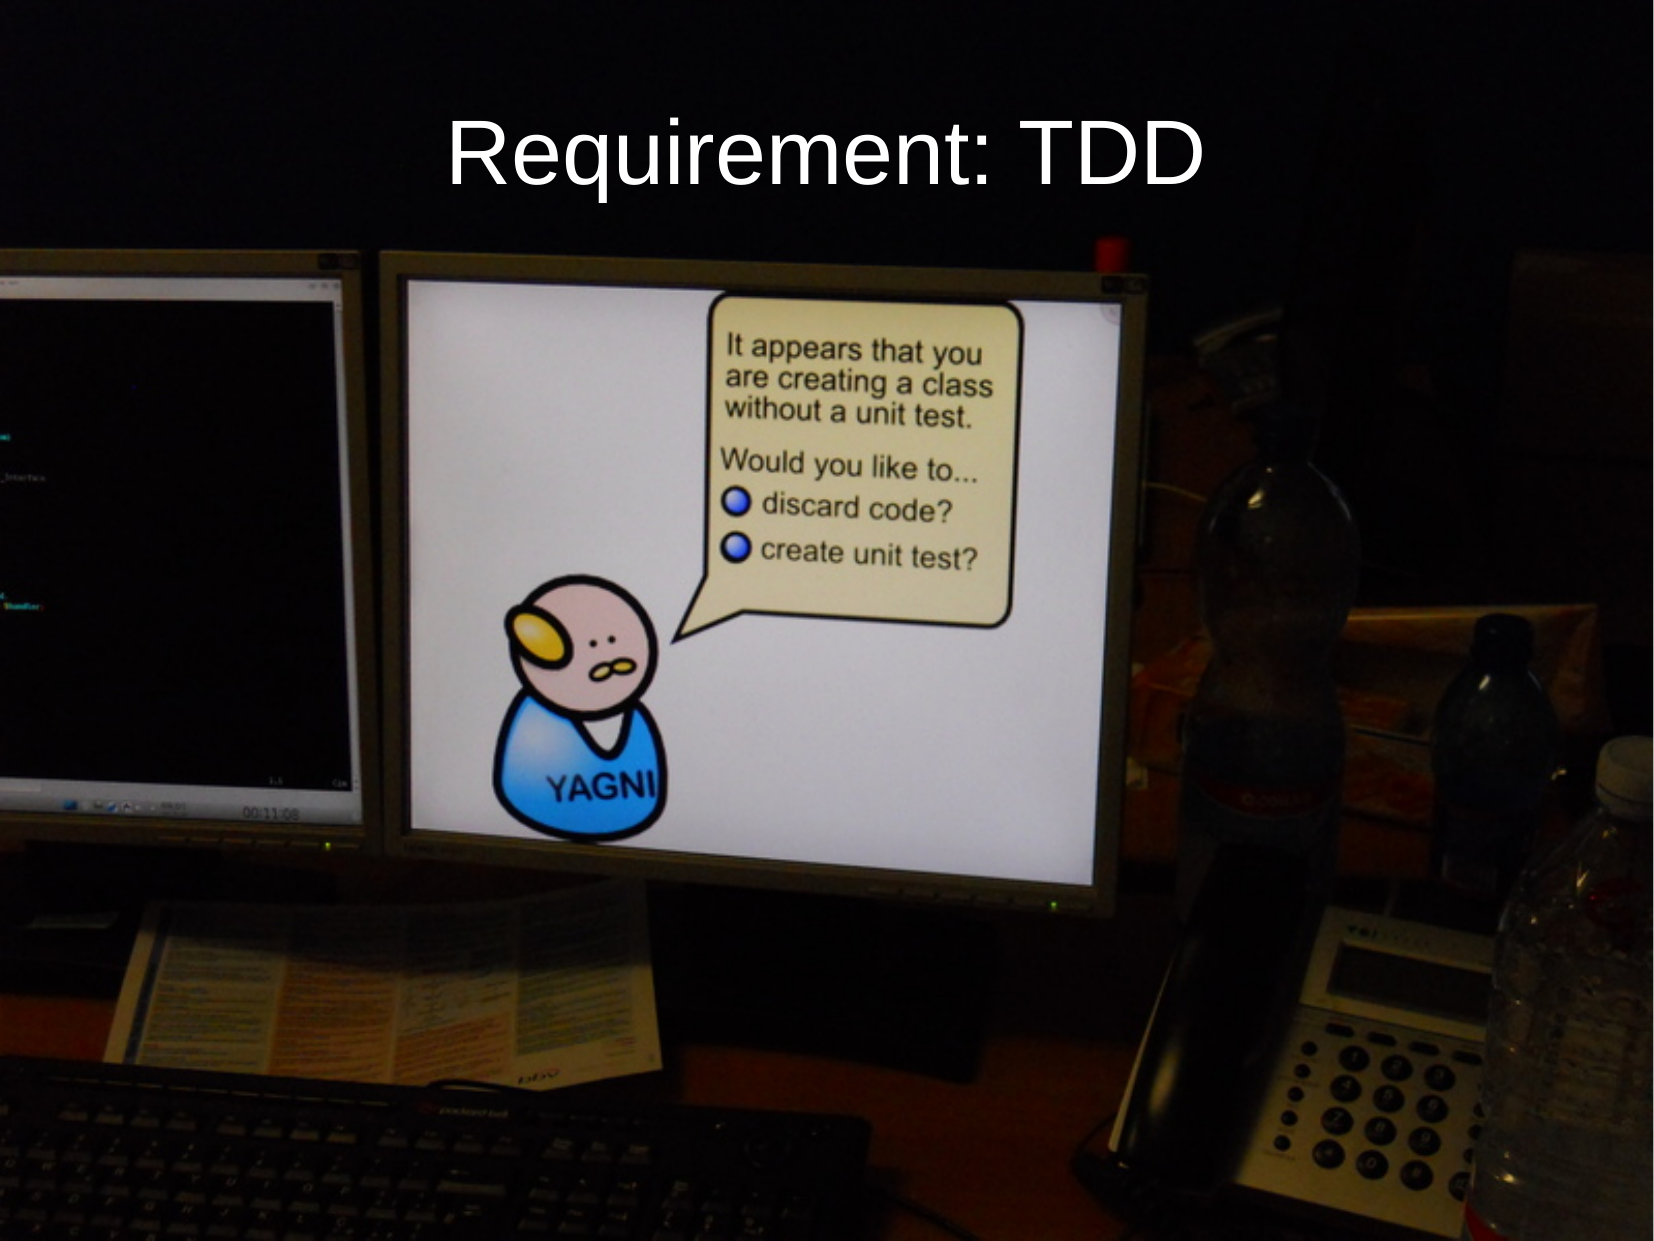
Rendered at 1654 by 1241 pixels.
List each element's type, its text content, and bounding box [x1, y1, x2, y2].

picture [0, 0, 1654, 1241]
title Requirement: TDD [82, 49, 1571, 257]
